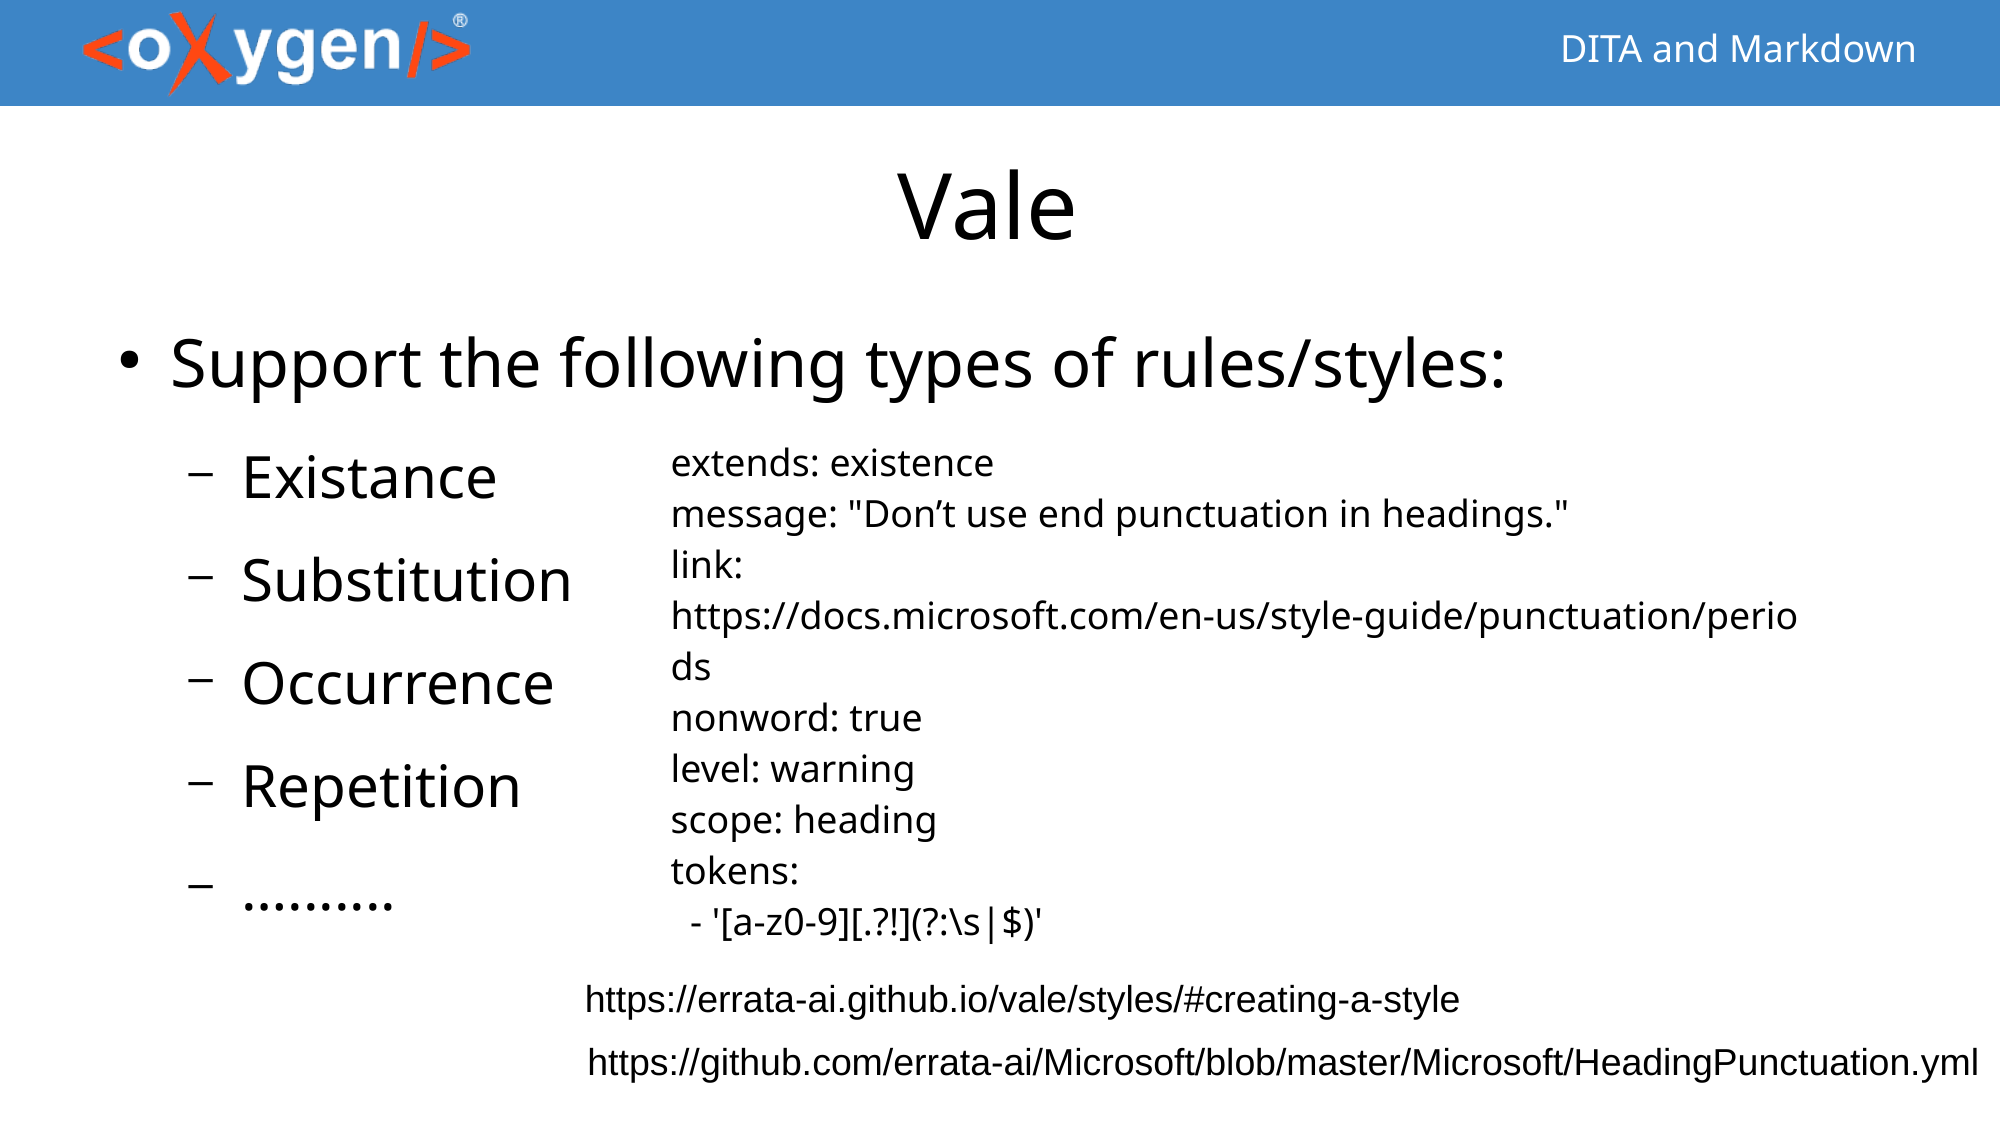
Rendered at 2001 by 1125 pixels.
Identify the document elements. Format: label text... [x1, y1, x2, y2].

list Support the following types of rules/styles: Existance Substitution Occurrence Repetition …....... [99, 316, 1900, 1083]
text_box https://errata-ai.github.io/vale/styles/#creating-a-style [570, 970, 1476, 1028]
title Vale [99, 109, 1900, 298]
text_box https://github.com/errata-ai/Microsoft/blob/master/Microsoft/HeadingPunctuation.yml [572, 1033, 1995, 1091]
text_box extends: existence message: "Don’t use end punctuation in headings." link: https://docs.microsoft.com/en-us/style-guide/punctuation/periods nonword: true level: warning scope: heading tokens: - '[a-z0-9][.?!](?:\s|$)' [655, 429, 1831, 902]
picture [75, 0, 488, 106]
